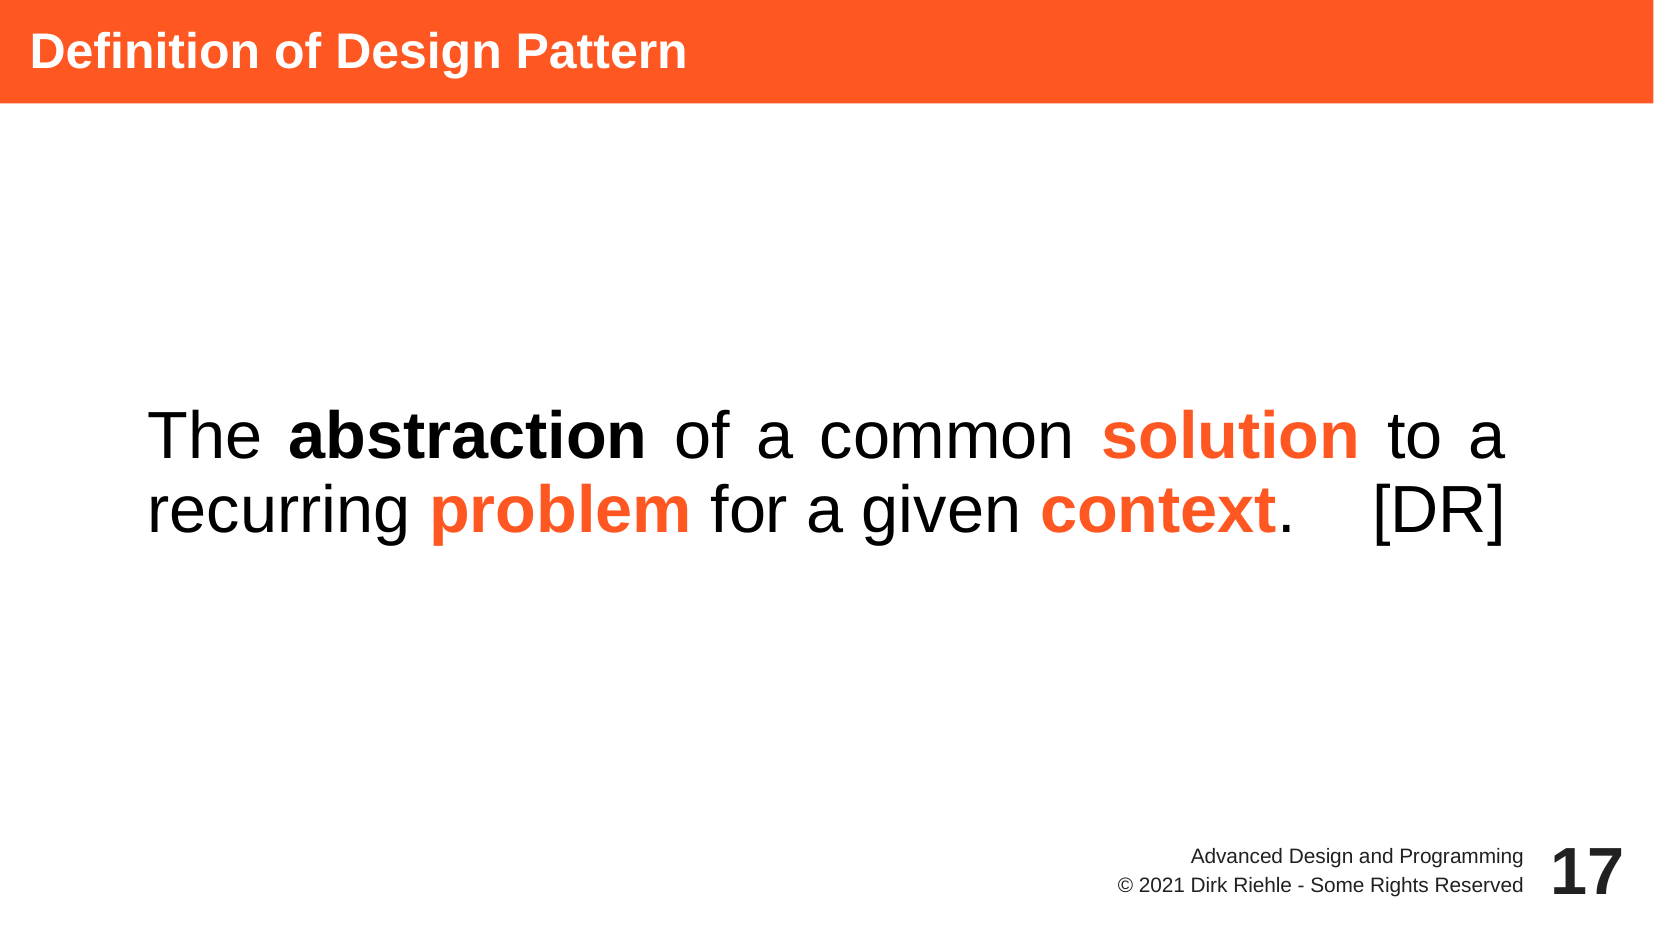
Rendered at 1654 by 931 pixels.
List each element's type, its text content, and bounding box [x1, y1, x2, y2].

subtitle The abstraction of a common solution to a recurring problem for a given context. [DR] [29, 132, 1625, 813]
title Definition of Design Pattern [0, 0, 1654, 104]
